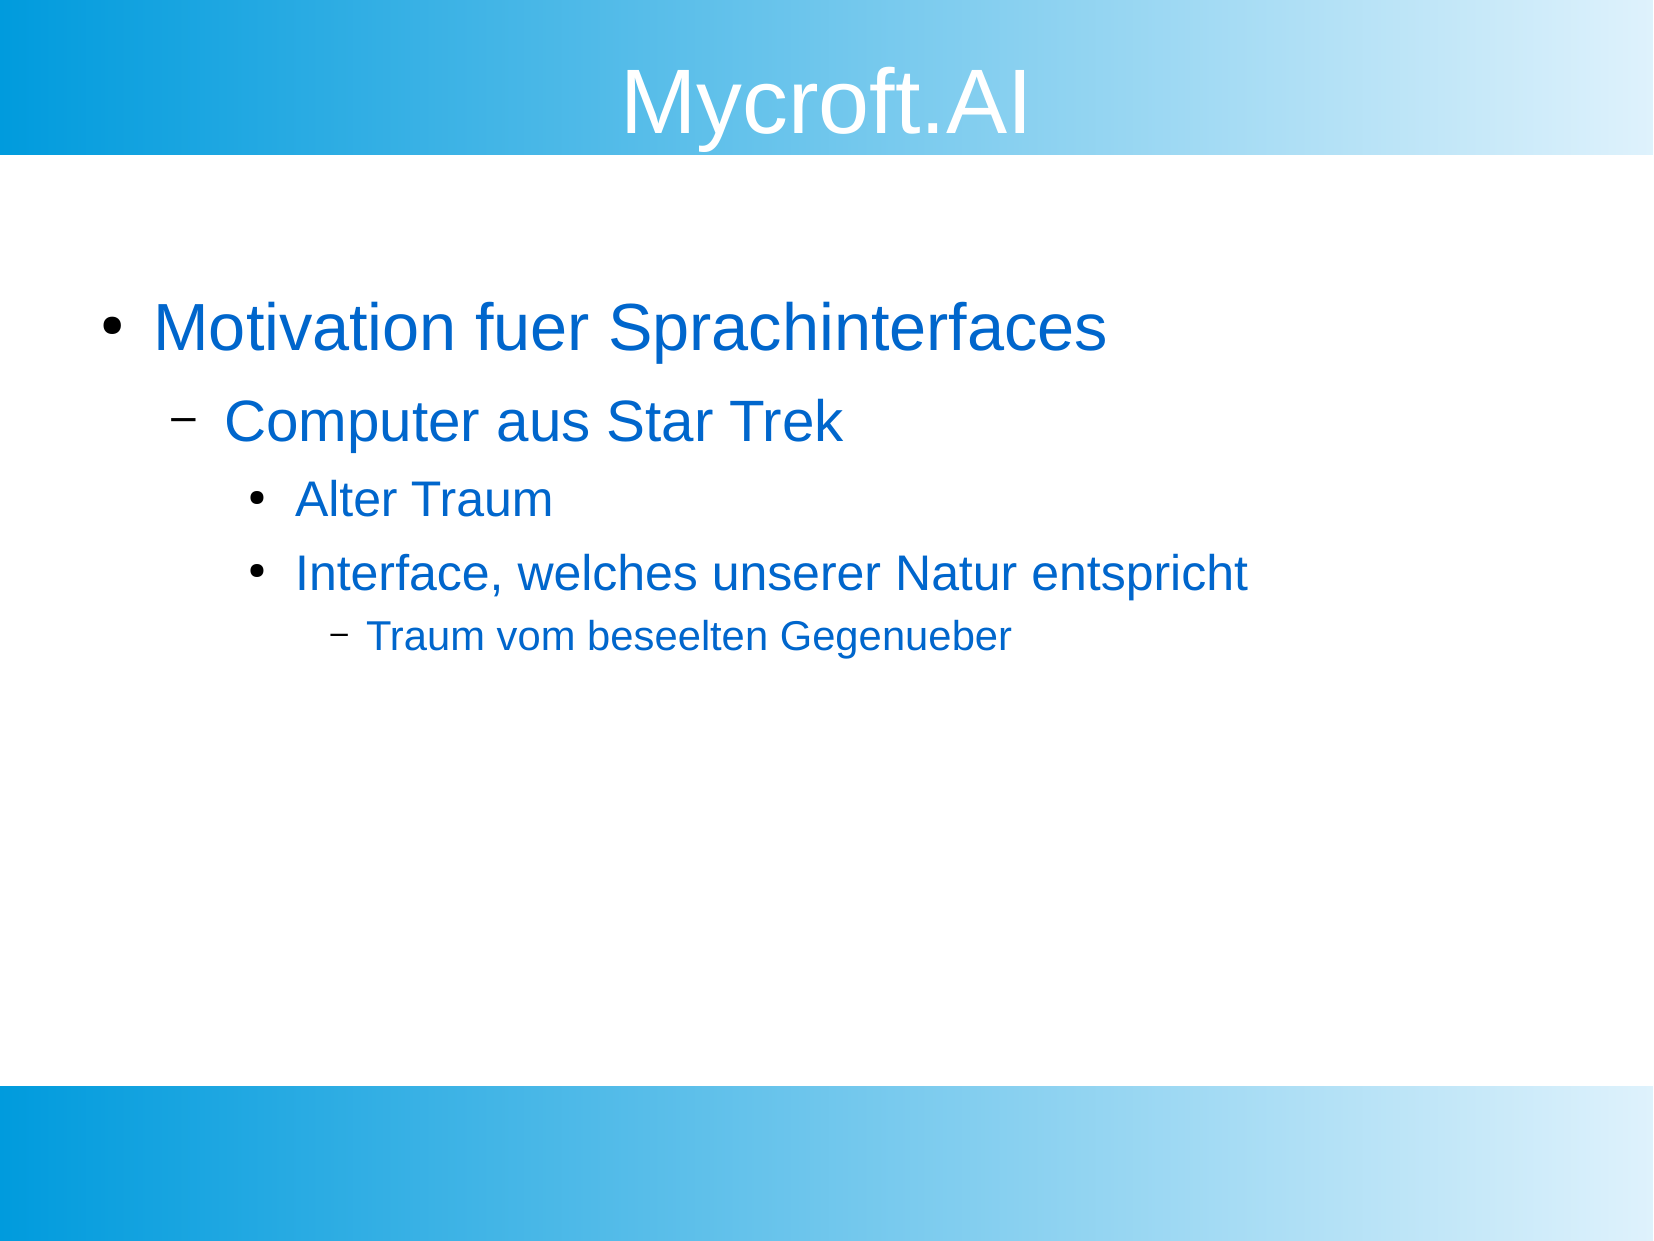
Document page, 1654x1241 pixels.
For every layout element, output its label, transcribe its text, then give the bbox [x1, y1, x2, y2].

title Mycroft.AI [82, 49, 1571, 155]
list Motivation fuer Sprachinterfaces Computer aus Star Trek Alter Traum Interface, welches unserer Natur entspricht Traum vom beseelten Gegenueber [82, 290, 1571, 1010]
